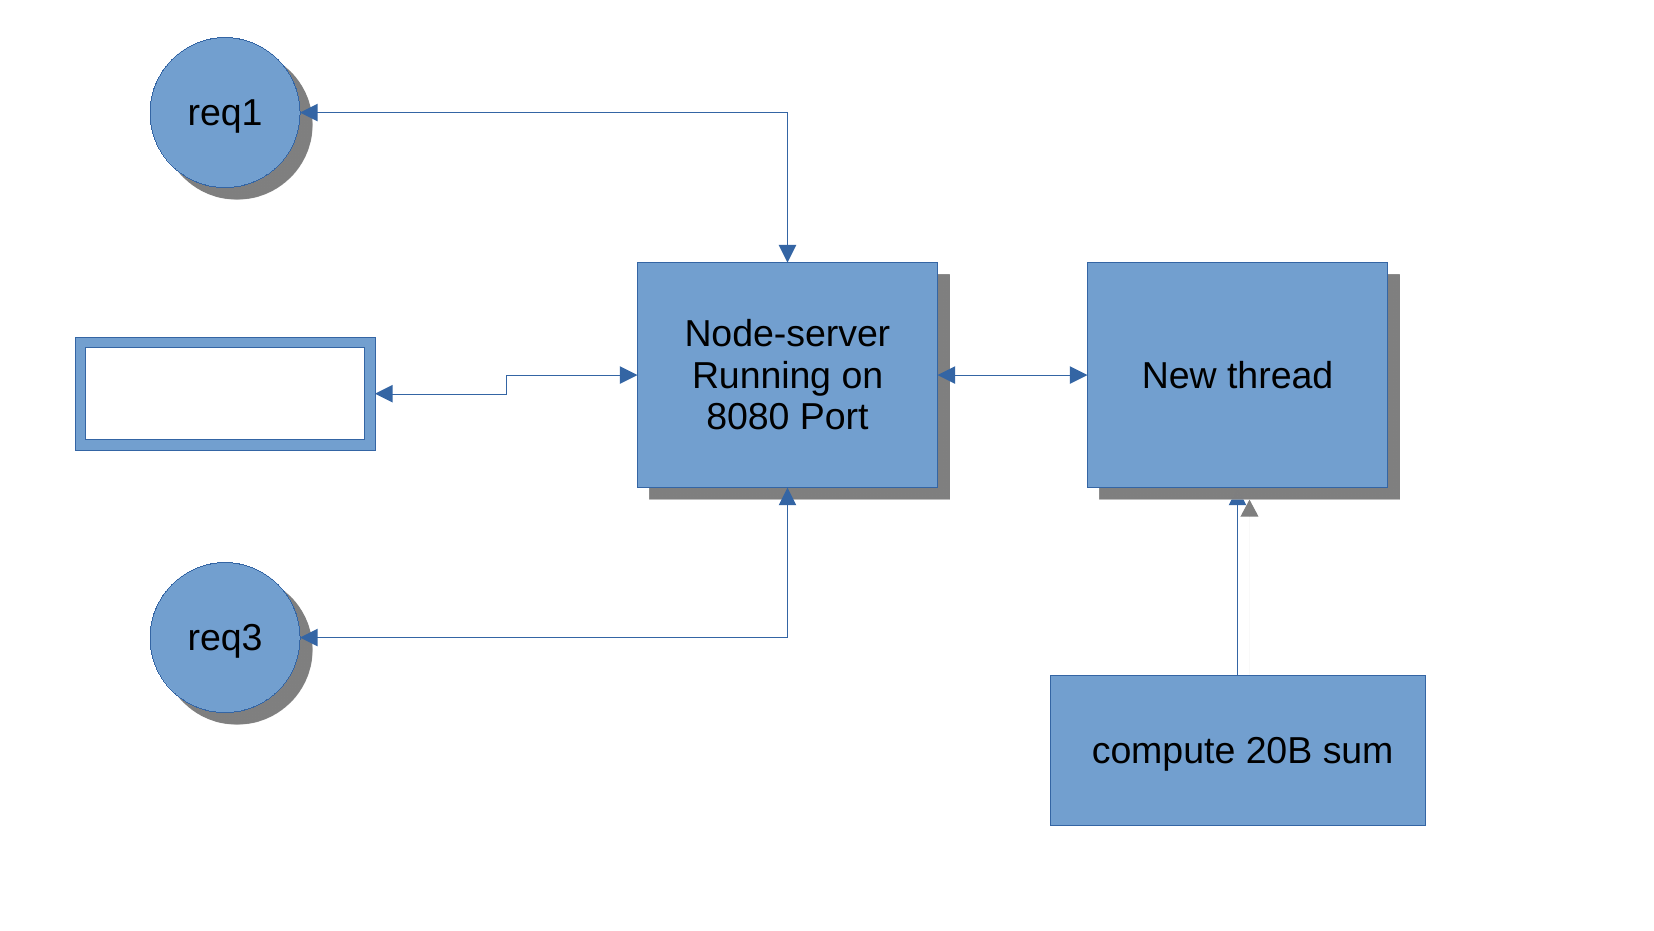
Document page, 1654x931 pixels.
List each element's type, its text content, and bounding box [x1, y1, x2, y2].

text_box req1 [150, 37, 301, 188]
text_box Node-server Running on 8080 Port [637, 262, 938, 488]
text_box req3 [150, 562, 301, 713]
text_box compute 20B sum [1050, 675, 1426, 826]
text_box [75, 337, 376, 451]
text_box New thread [1087, 262, 1388, 488]
